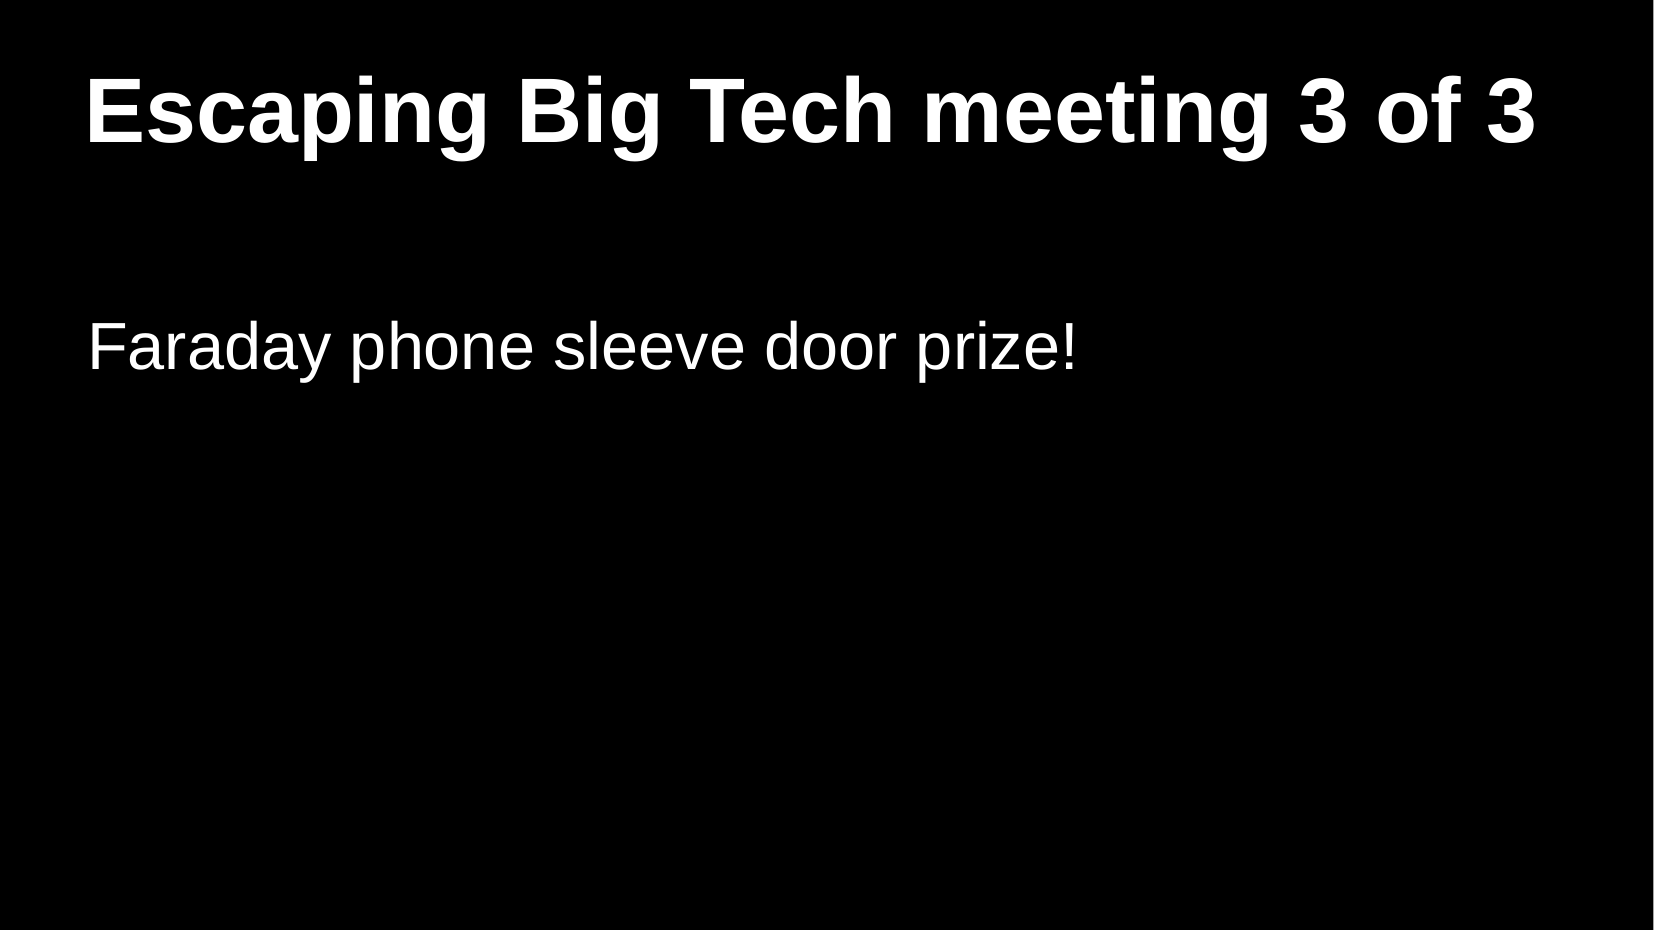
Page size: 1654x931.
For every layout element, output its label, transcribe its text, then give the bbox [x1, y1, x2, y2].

list Faraday phone sleeve door prize! [87, 308, 1573, 736]
title Escaping Big Tech meeting 3 of 3 [84, 56, 1561, 166]
